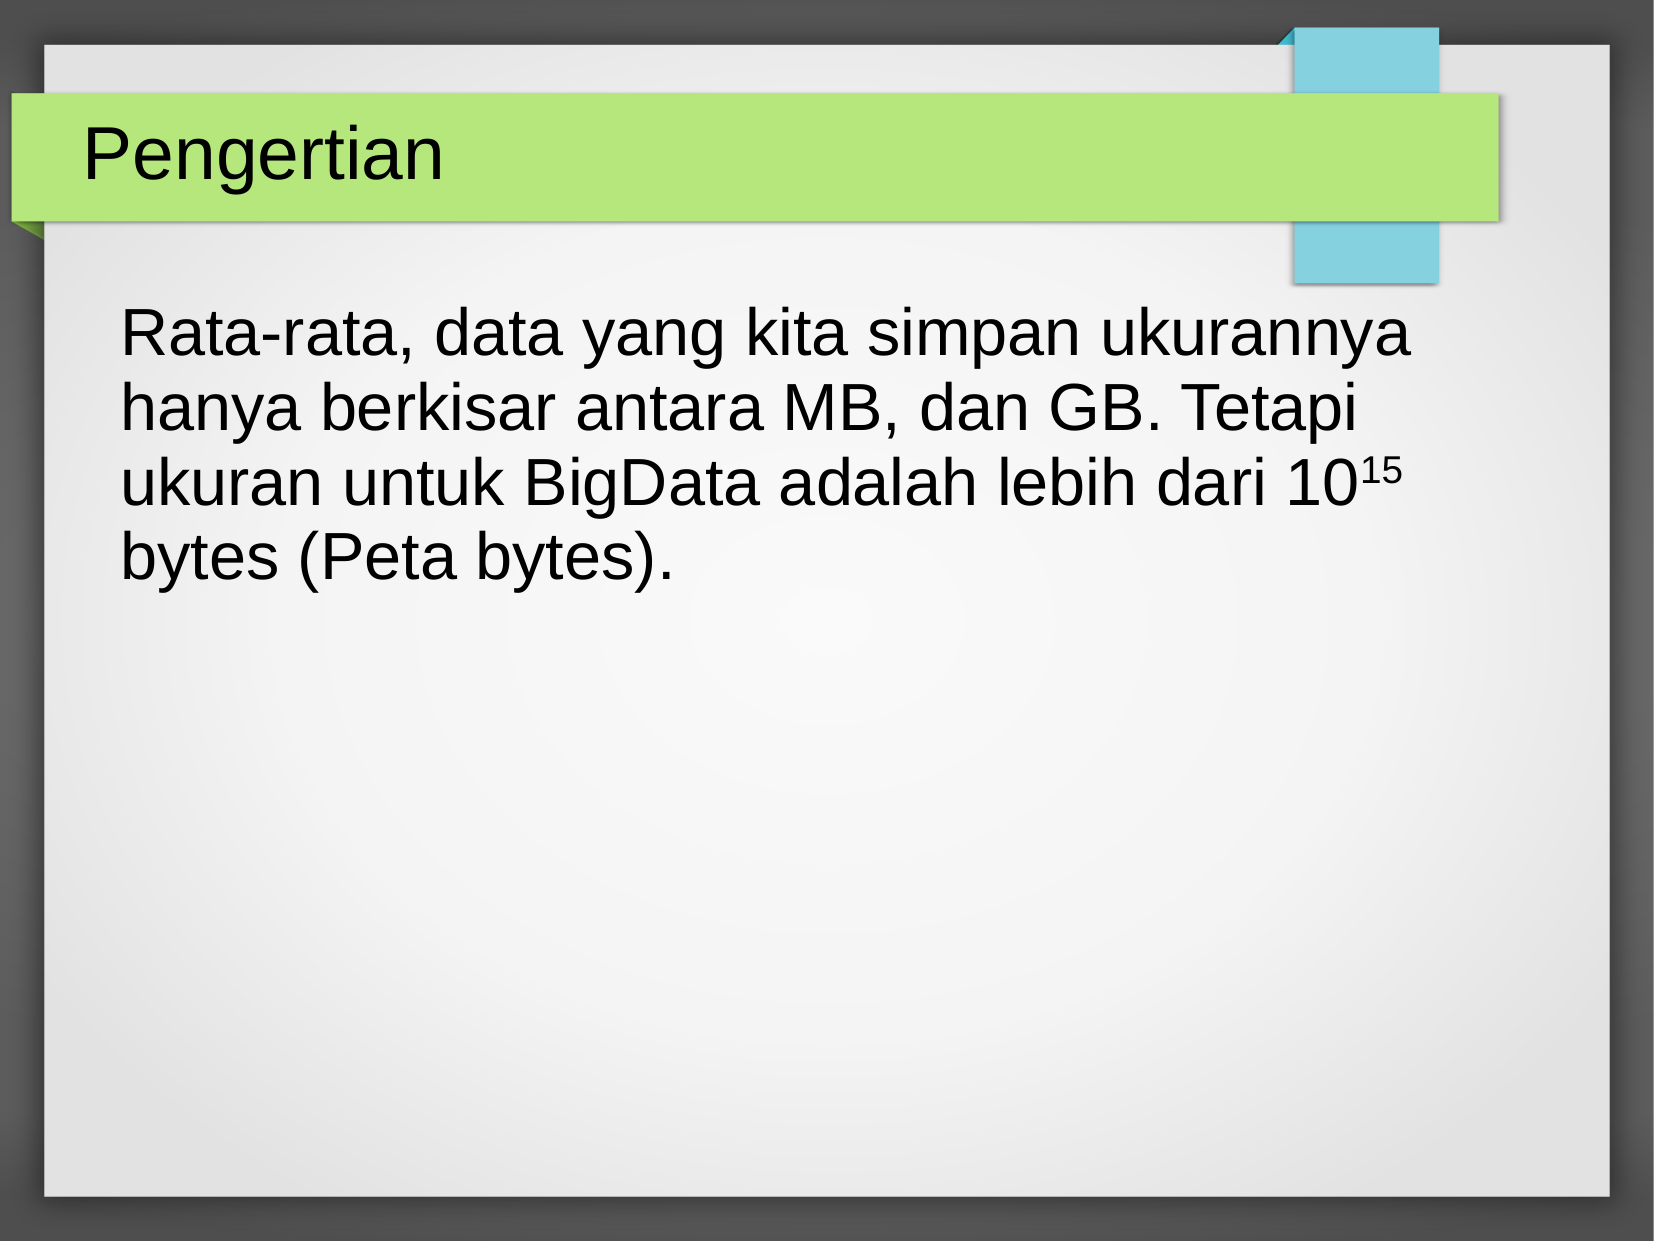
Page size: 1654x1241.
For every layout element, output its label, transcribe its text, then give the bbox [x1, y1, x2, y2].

title Pengertian [82, 94, 1264, 213]
subtitle Rata-rata, data yang kita simpan ukurannya hanya berkisar antara MB, dan GB. Tetapi ukuran untuk BigData adalah lebih dari 1015 bytes (Peta bytes). [82, 295, 1571, 1015]
picture [0, 0, 1654, 1241]
